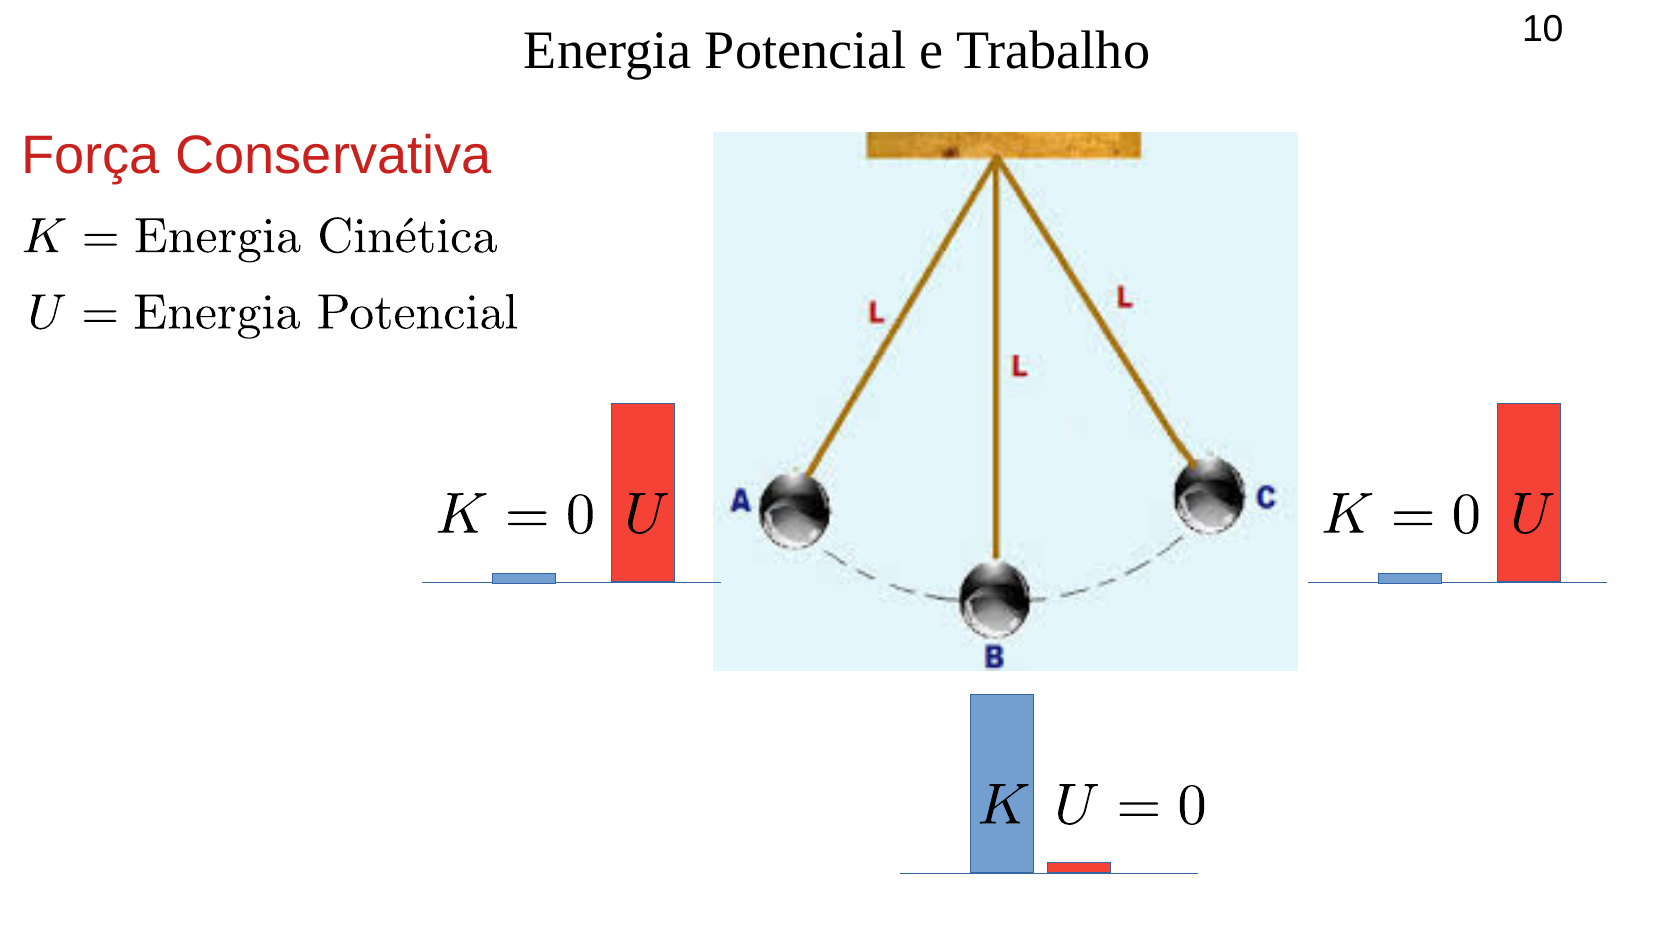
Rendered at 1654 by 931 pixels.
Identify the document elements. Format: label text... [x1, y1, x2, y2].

text_box [611, 403, 675, 582]
picture [435, 493, 593, 535]
picture [624, 493, 669, 534]
text_box Energia Potencial e Trabalho [509, 0, 1166, 88]
text_box [1497, 403, 1561, 582]
picture [977, 784, 1029, 824]
text_box [1047, 862, 1111, 873]
picture [19, 215, 499, 265]
text_box [970, 694, 1034, 873]
picture [713, 132, 1298, 671]
picture [1509, 493, 1554, 534]
picture [25, 292, 519, 341]
picture [1054, 784, 1205, 825]
text_box Força Conservativa [6, 117, 1610, 235]
text_box [492, 573, 556, 584]
text_box <number> [1507, 0, 1654, 71]
text_box [1378, 573, 1442, 584]
picture [1320, 493, 1479, 535]
